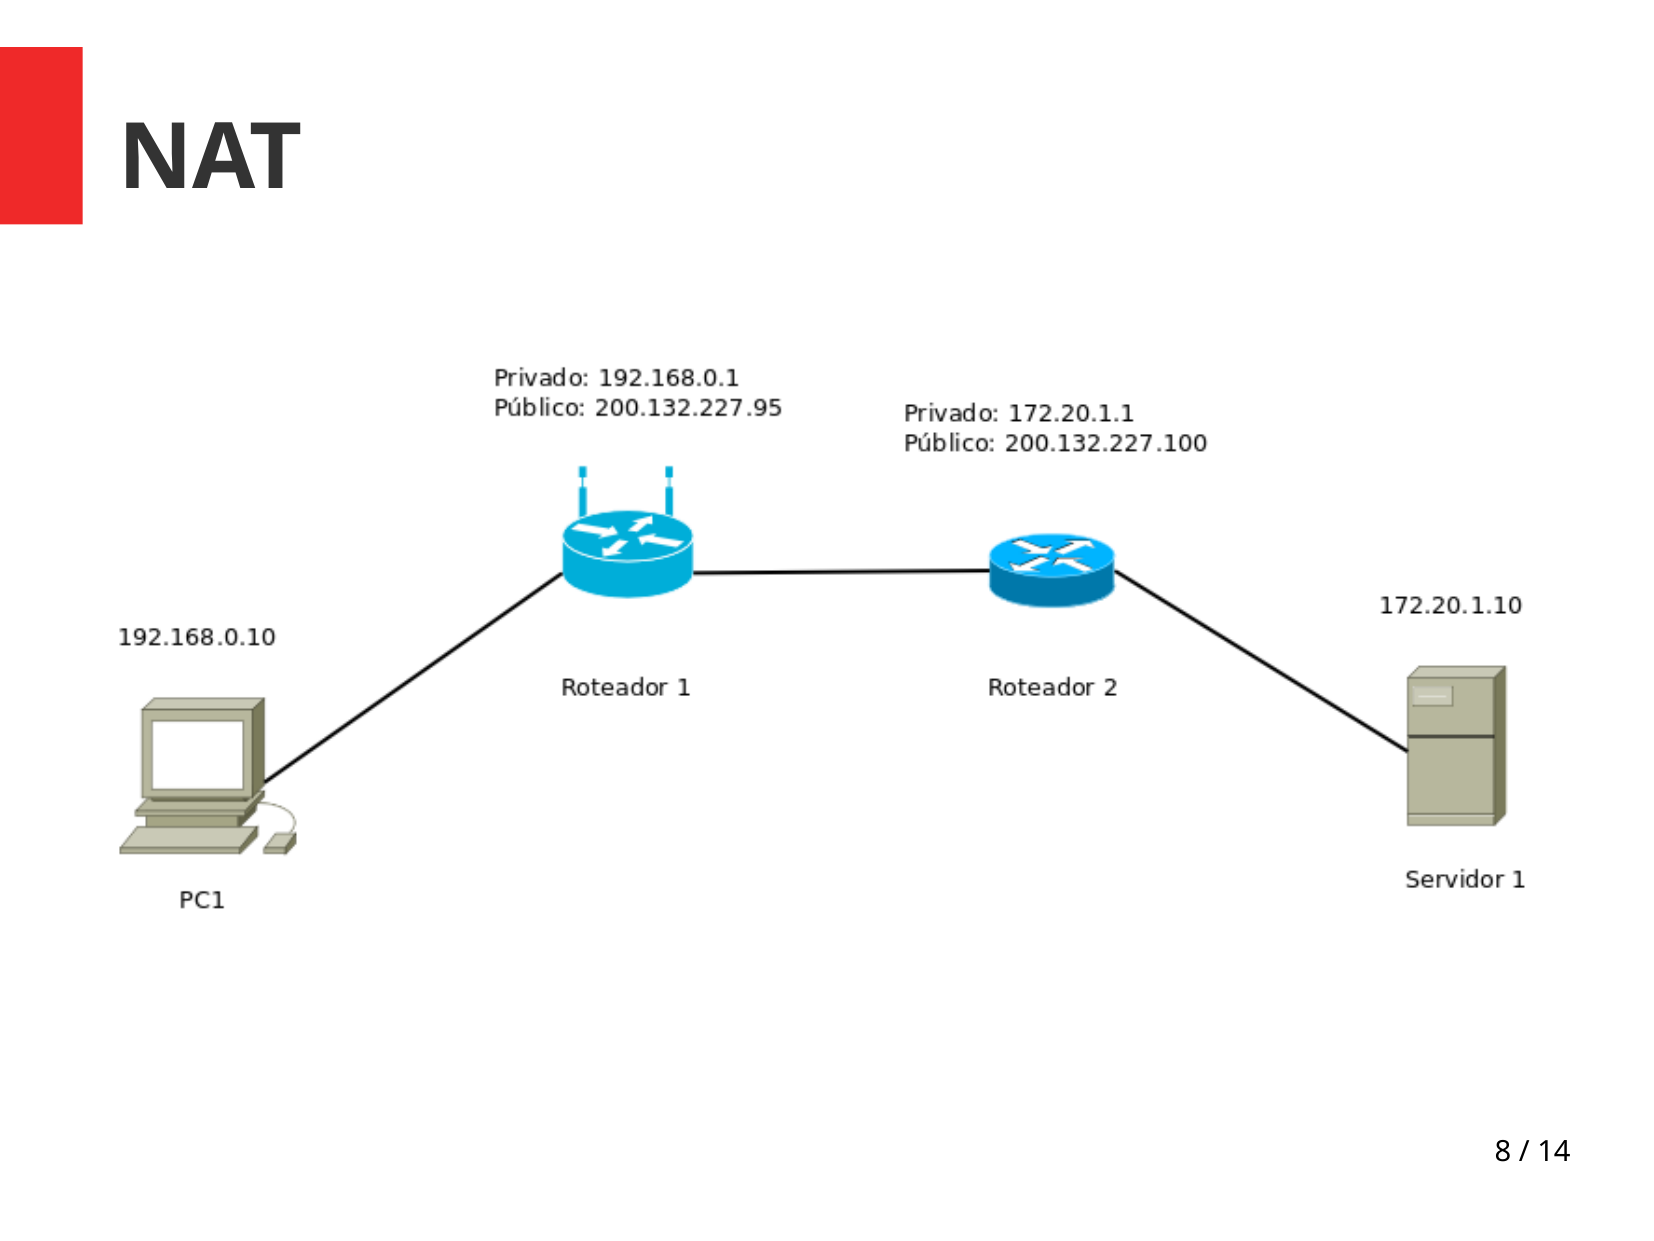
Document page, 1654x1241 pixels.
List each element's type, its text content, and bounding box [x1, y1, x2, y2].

title NAT [118, 49, 1571, 257]
picture [118, 364, 1536, 916]
